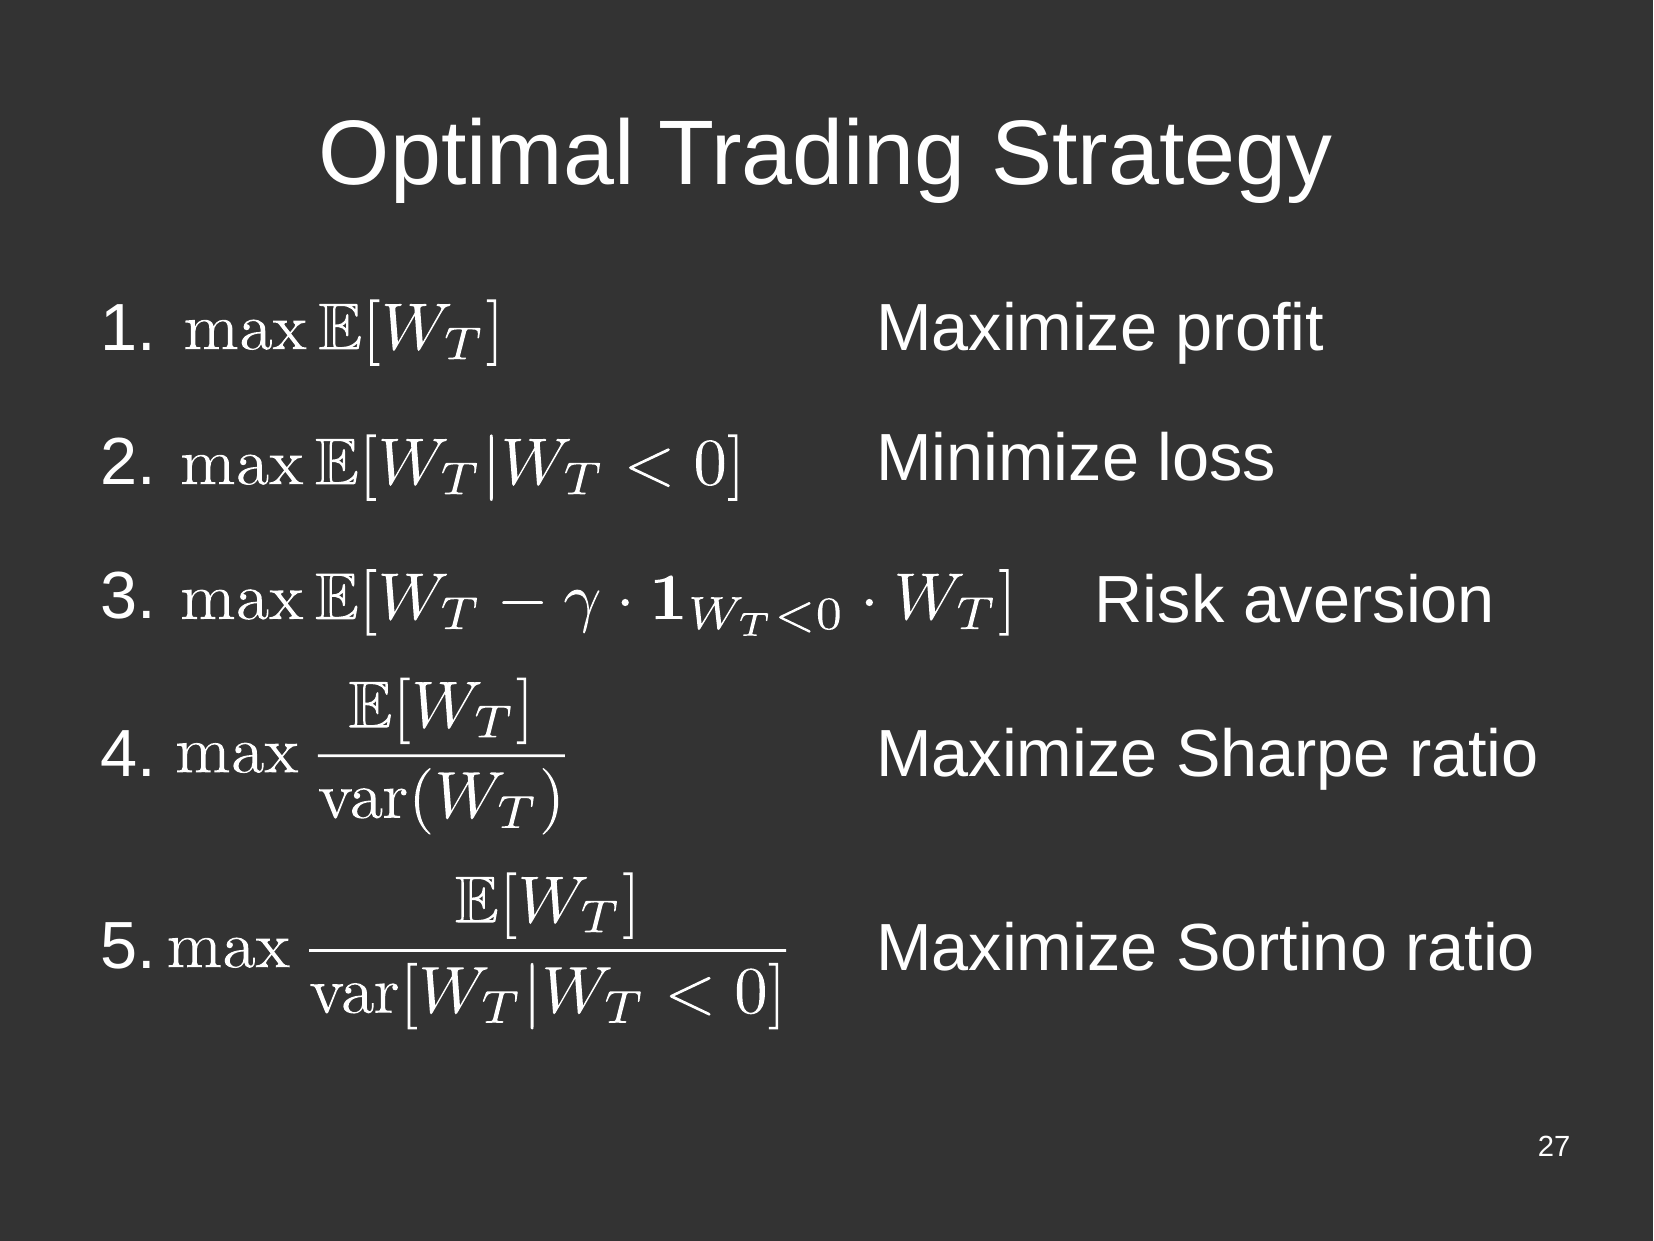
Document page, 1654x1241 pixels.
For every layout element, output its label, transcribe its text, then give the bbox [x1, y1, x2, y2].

list [82, 290, 1591, 661]
list Risk aversion [1021, 561, 1606, 647]
text_box [183, 299, 505, 366]
text_box [175, 677, 565, 715]
list Maximize Sharpe ratio [803, 715, 1636, 801]
text_box [180, 434, 746, 501]
list Maximize Sortino ratio [803, 910, 1636, 996]
list Maximize profit [803, 290, 1388, 376]
text_box [180, 569, 1017, 636]
list Minimize loss [803, 420, 1388, 505]
title Optimal Trading Strategy [82, 49, 1571, 257]
list [82, 715, 1591, 1086]
